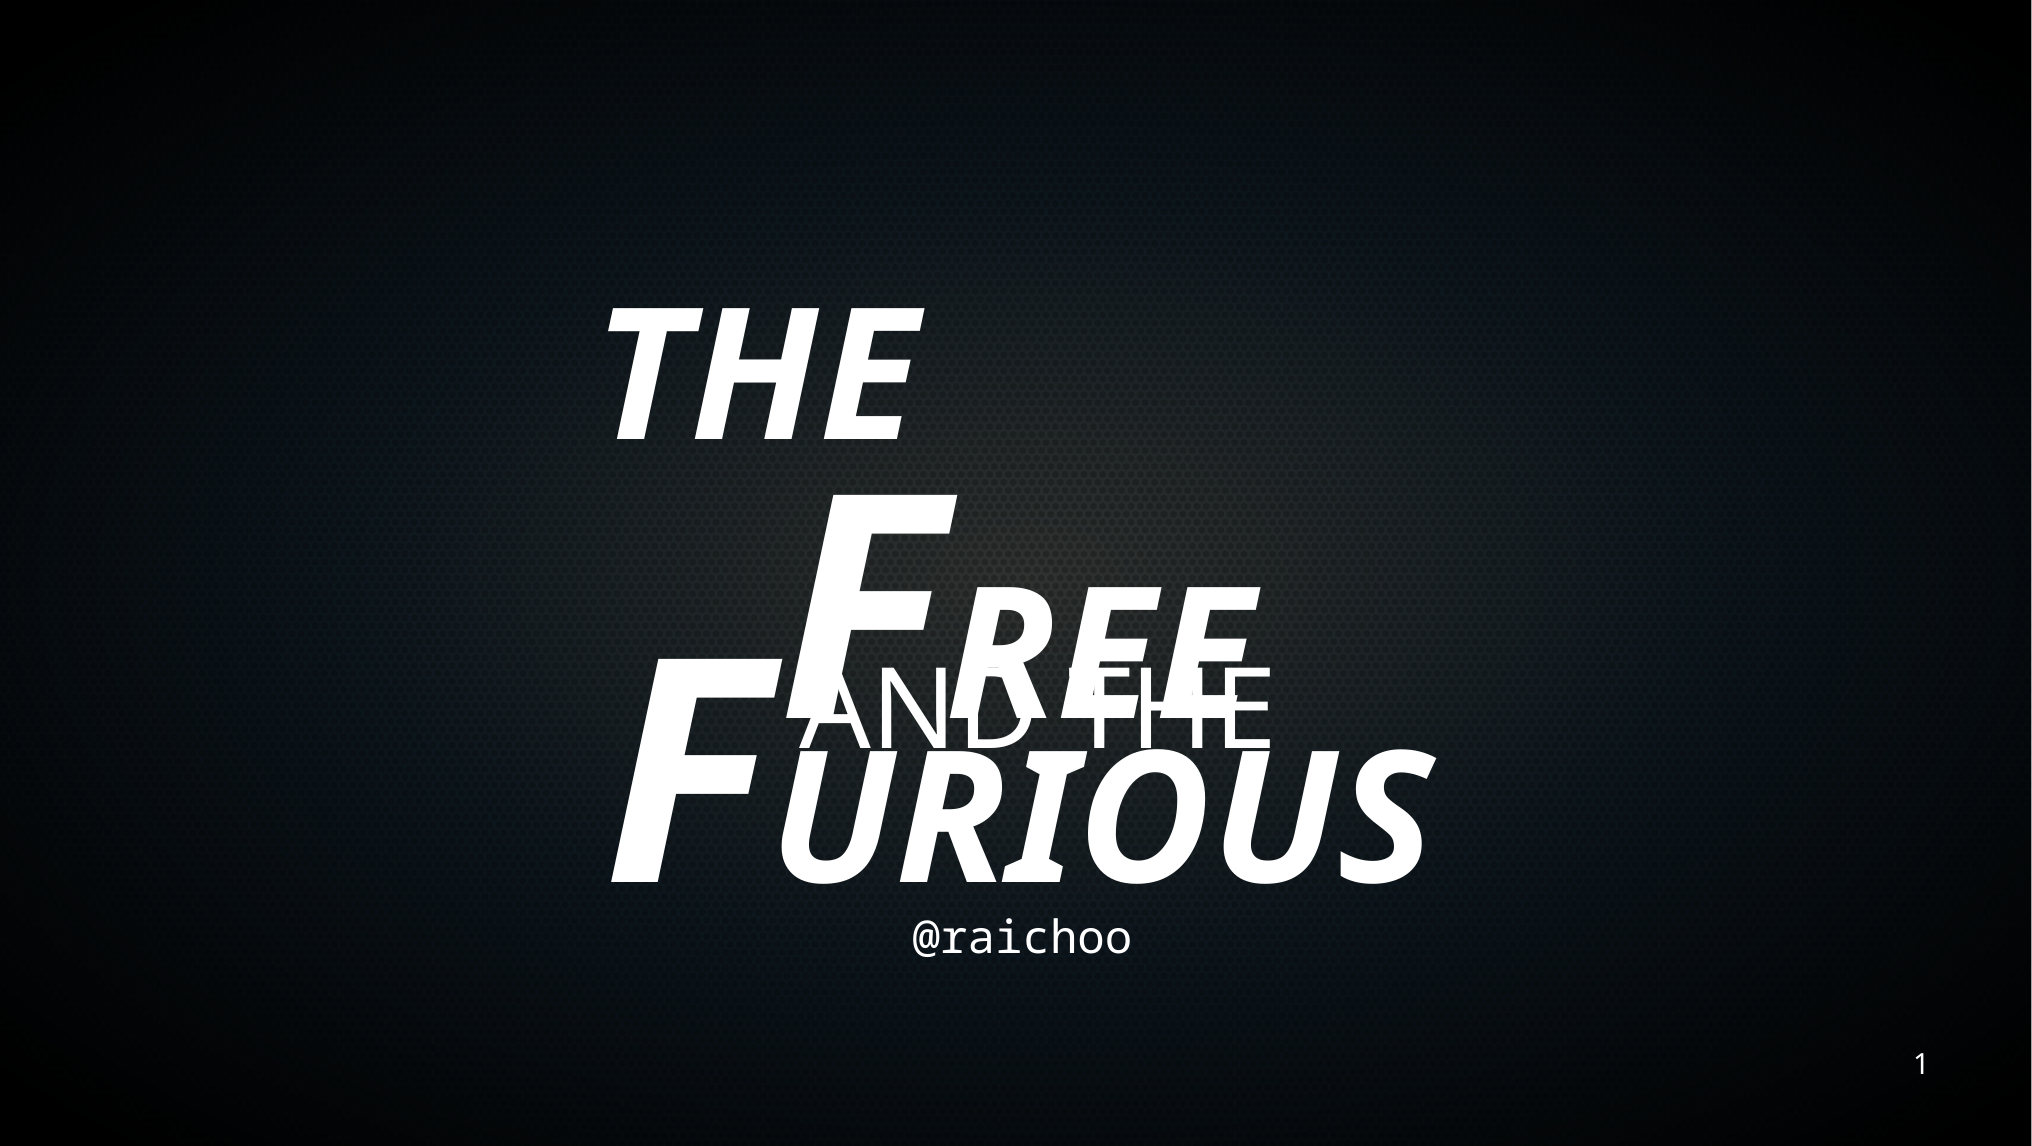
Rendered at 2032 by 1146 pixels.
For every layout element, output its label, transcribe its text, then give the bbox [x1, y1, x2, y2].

text_box FURIOUS [603, 561, 1754, 962]
picture [0, 0, 2032, 1146]
text_box AND THE [785, 620, 1306, 740]
text_box @raichoo [897, 897, 1112, 959]
text_box FREE [764, 377, 1282, 680]
text_box THE [578, 236, 939, 420]
